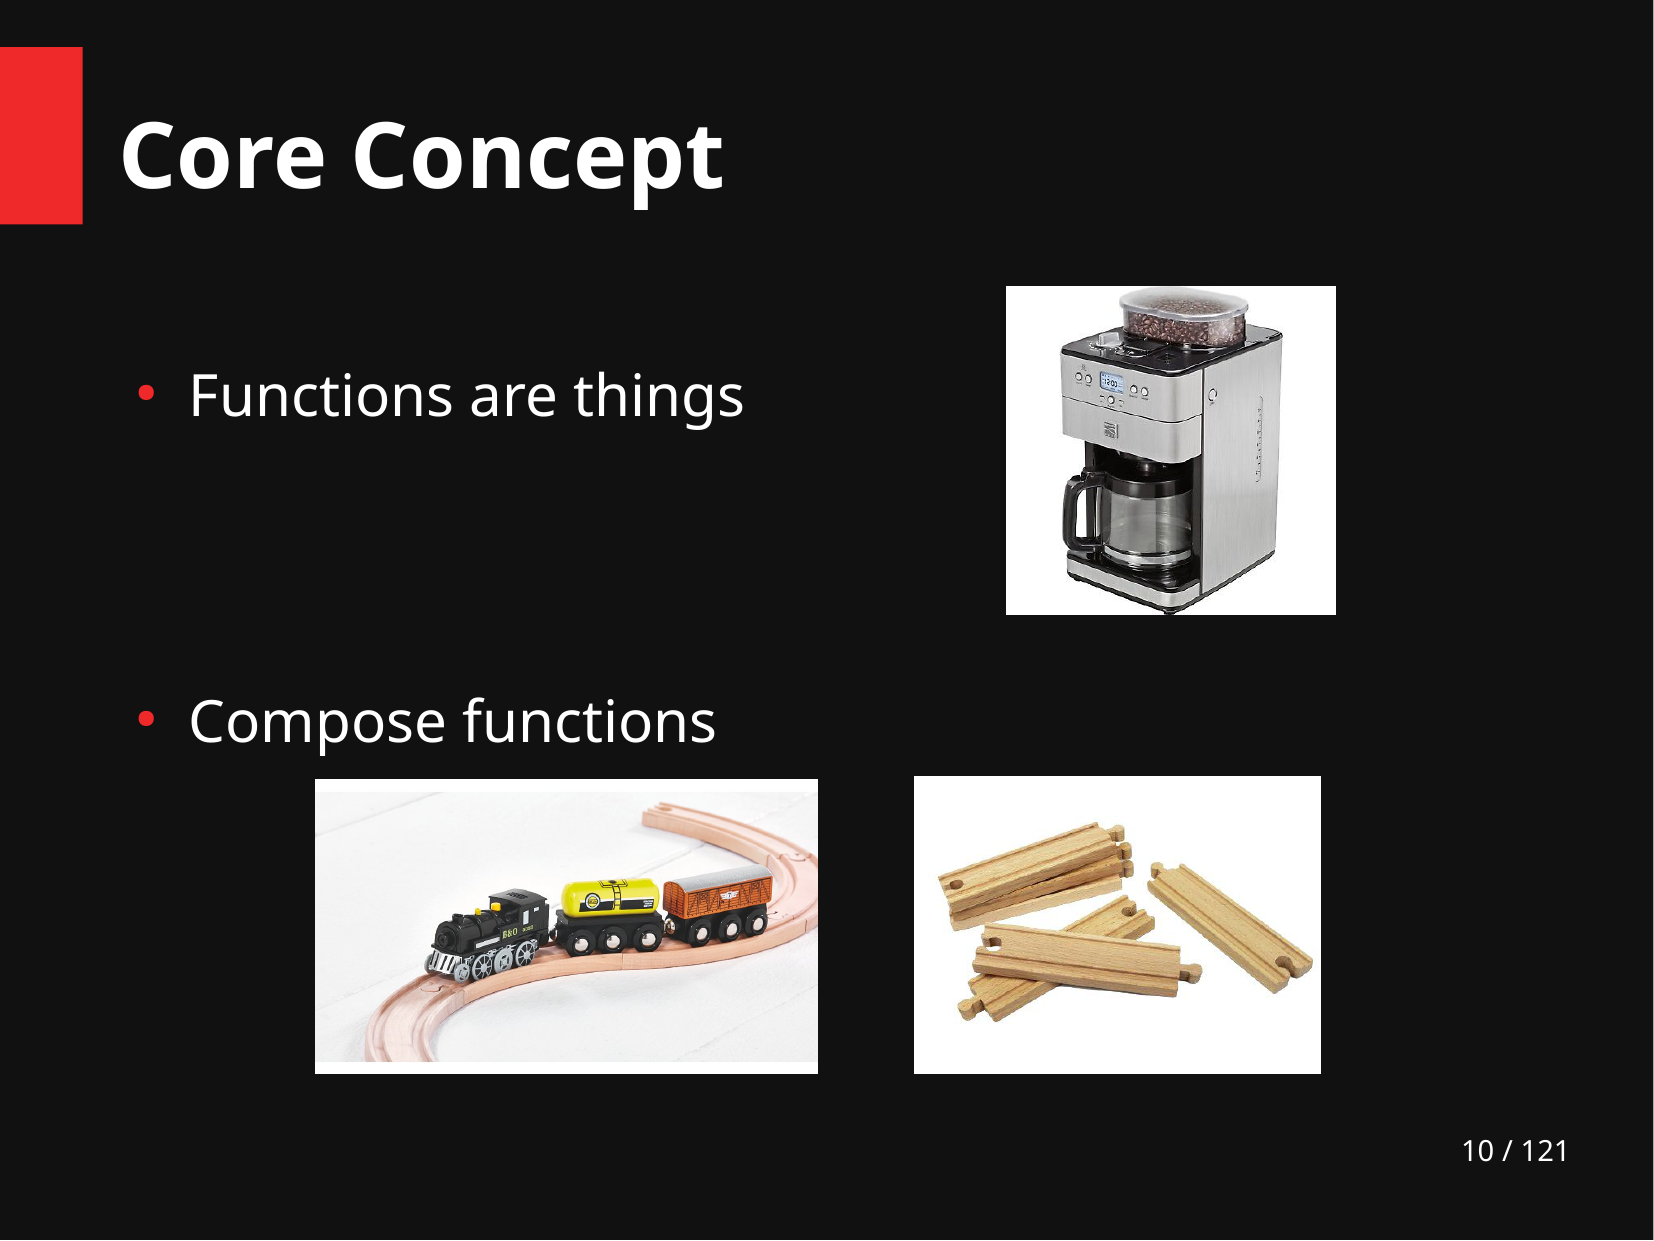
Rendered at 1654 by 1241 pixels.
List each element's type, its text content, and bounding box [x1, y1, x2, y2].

picture [315, 779, 818, 1074]
list Functions are things Compose functions [118, 354, 1536, 1074]
picture [914, 776, 1321, 1074]
title Core Concept [118, 49, 1571, 257]
picture [1006, 286, 1336, 616]
